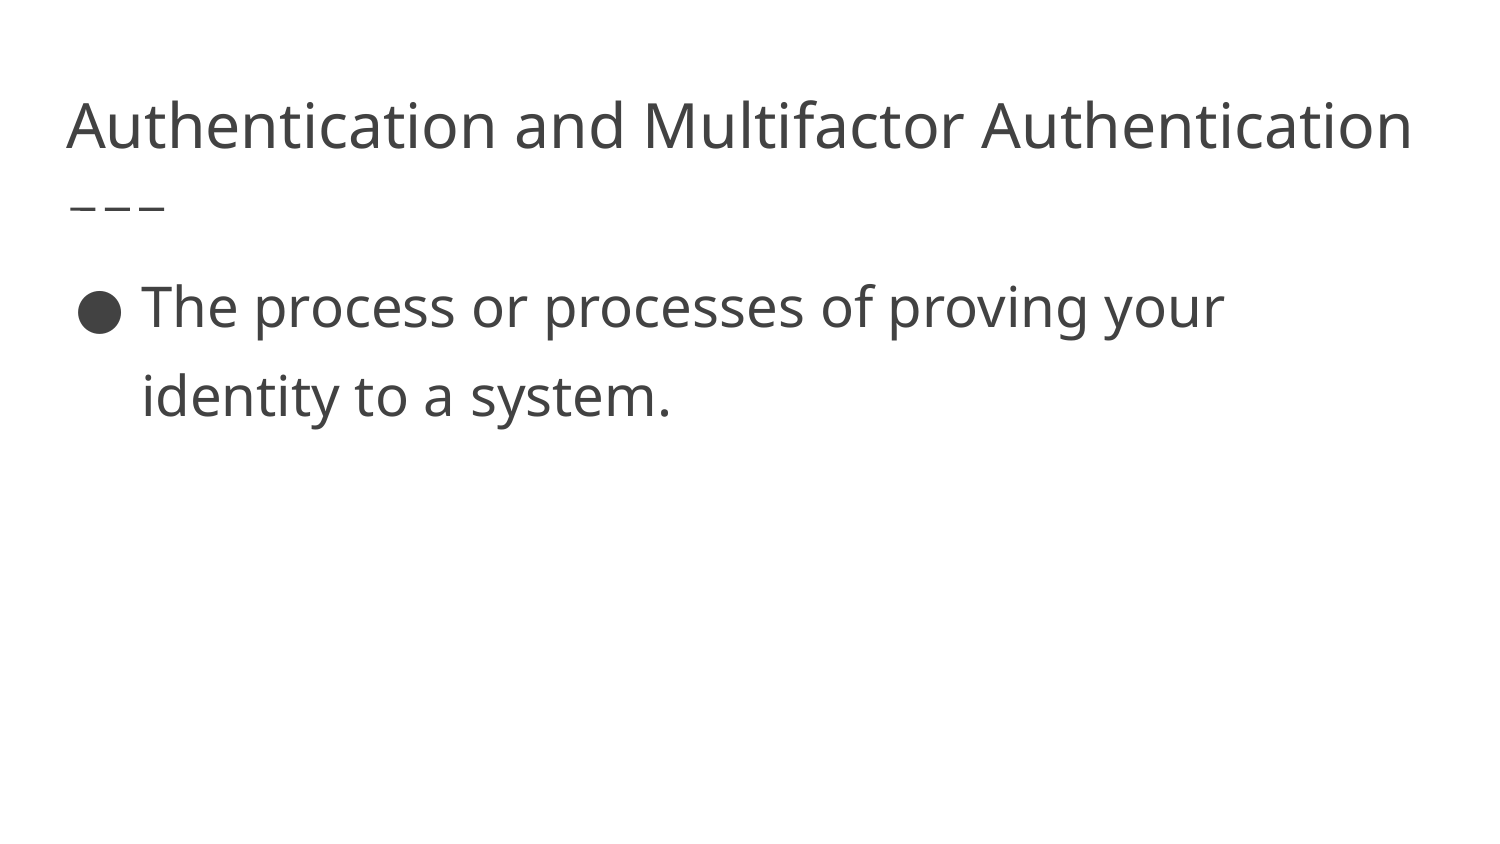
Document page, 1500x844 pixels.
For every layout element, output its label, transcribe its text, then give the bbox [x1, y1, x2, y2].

list The process or processes of proving your identity to a system. [51, 240, 1449, 750]
title Authentication and Multifactor Authentication [51, 61, 1449, 182]
